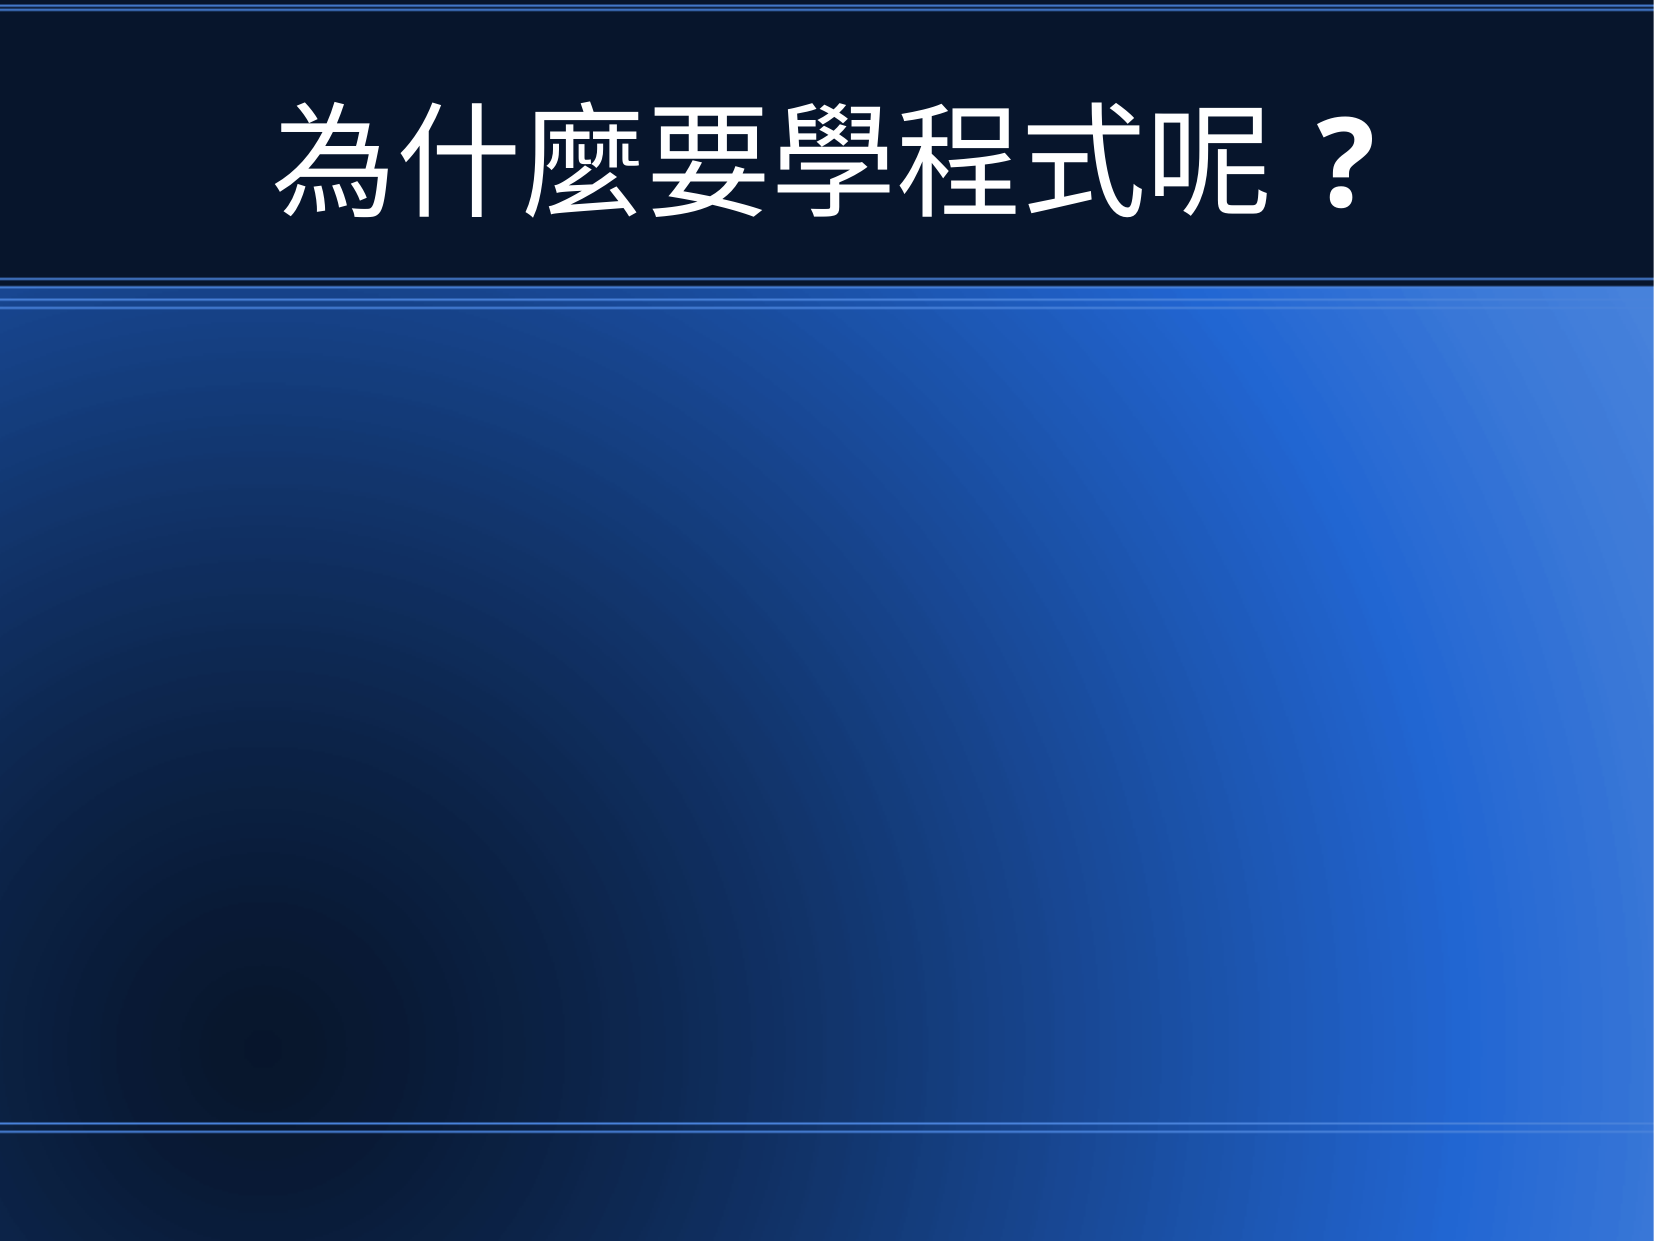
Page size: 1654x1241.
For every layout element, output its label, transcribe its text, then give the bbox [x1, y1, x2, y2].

picture [0, 0, 1654, 1241]
title 為什麼要學程式呢? [82, 49, 1571, 257]
